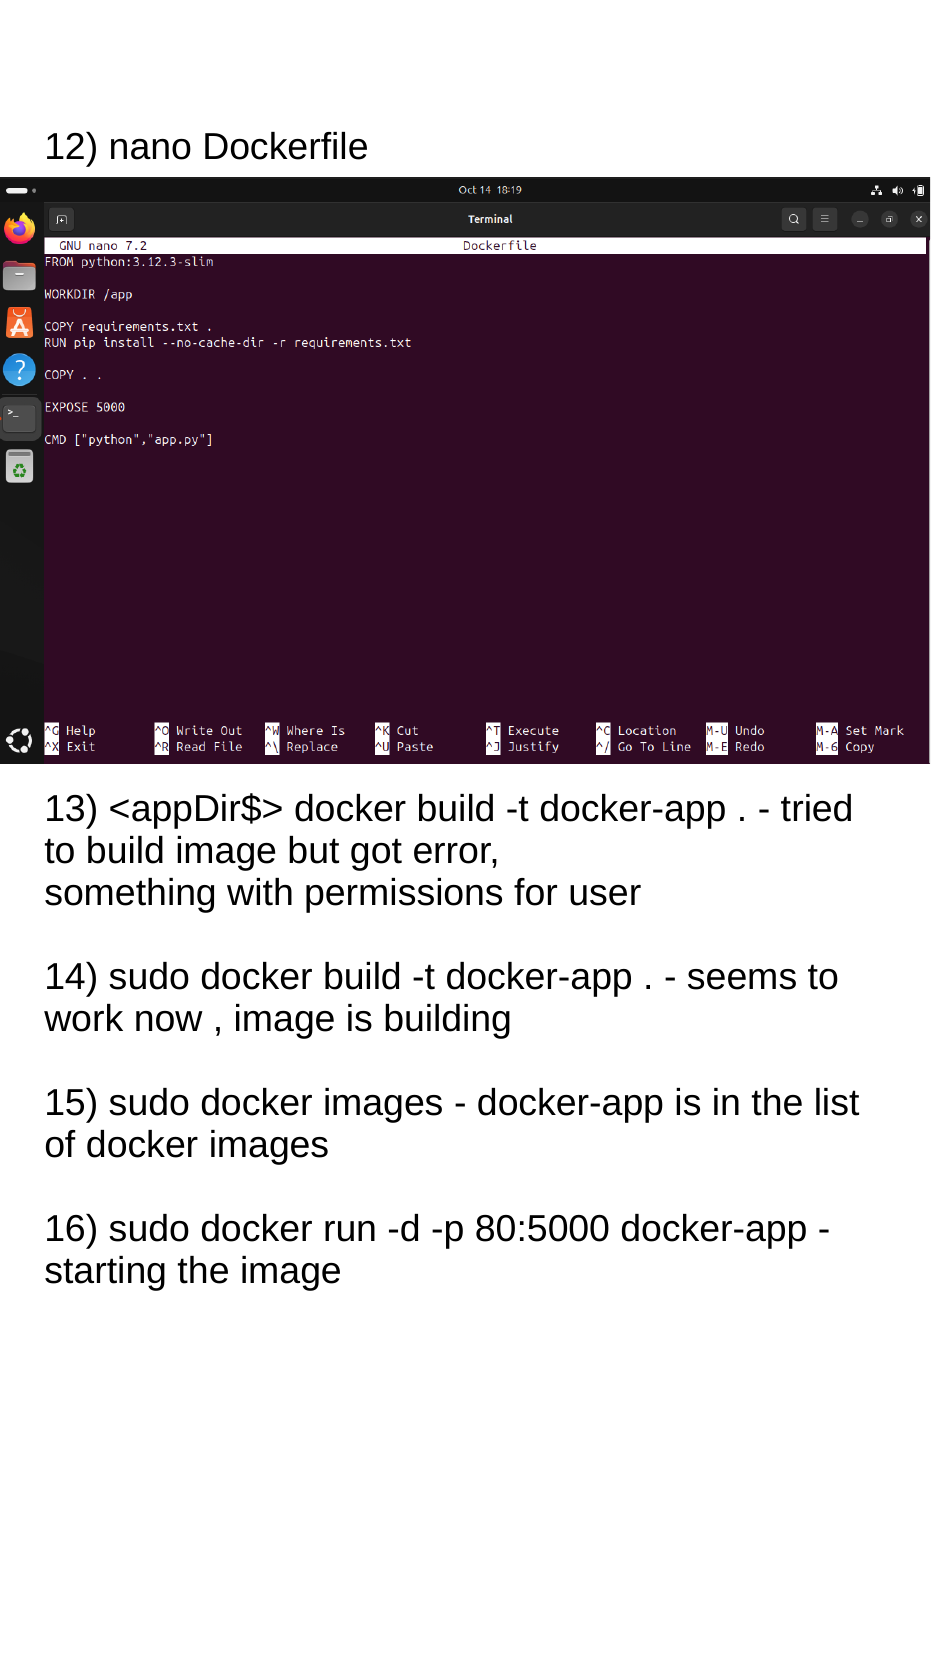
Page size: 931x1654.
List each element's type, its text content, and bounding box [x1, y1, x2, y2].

text_box 12) nano Dockerfile [29, 118, 739, 175]
text_box 13) <appDir$> docker build -t docker-app . - tried to build image but got error, something with permissions for user 14) sudo docker build -t docker-app . - seems to work now , image is building 15) sudo docker images - docker-app is in the list of docker images 16) sudo docker run -d -p 80:5000 docker-app - starting the image [29, 780, 886, 1300]
picture [0, 177, 931, 764]
